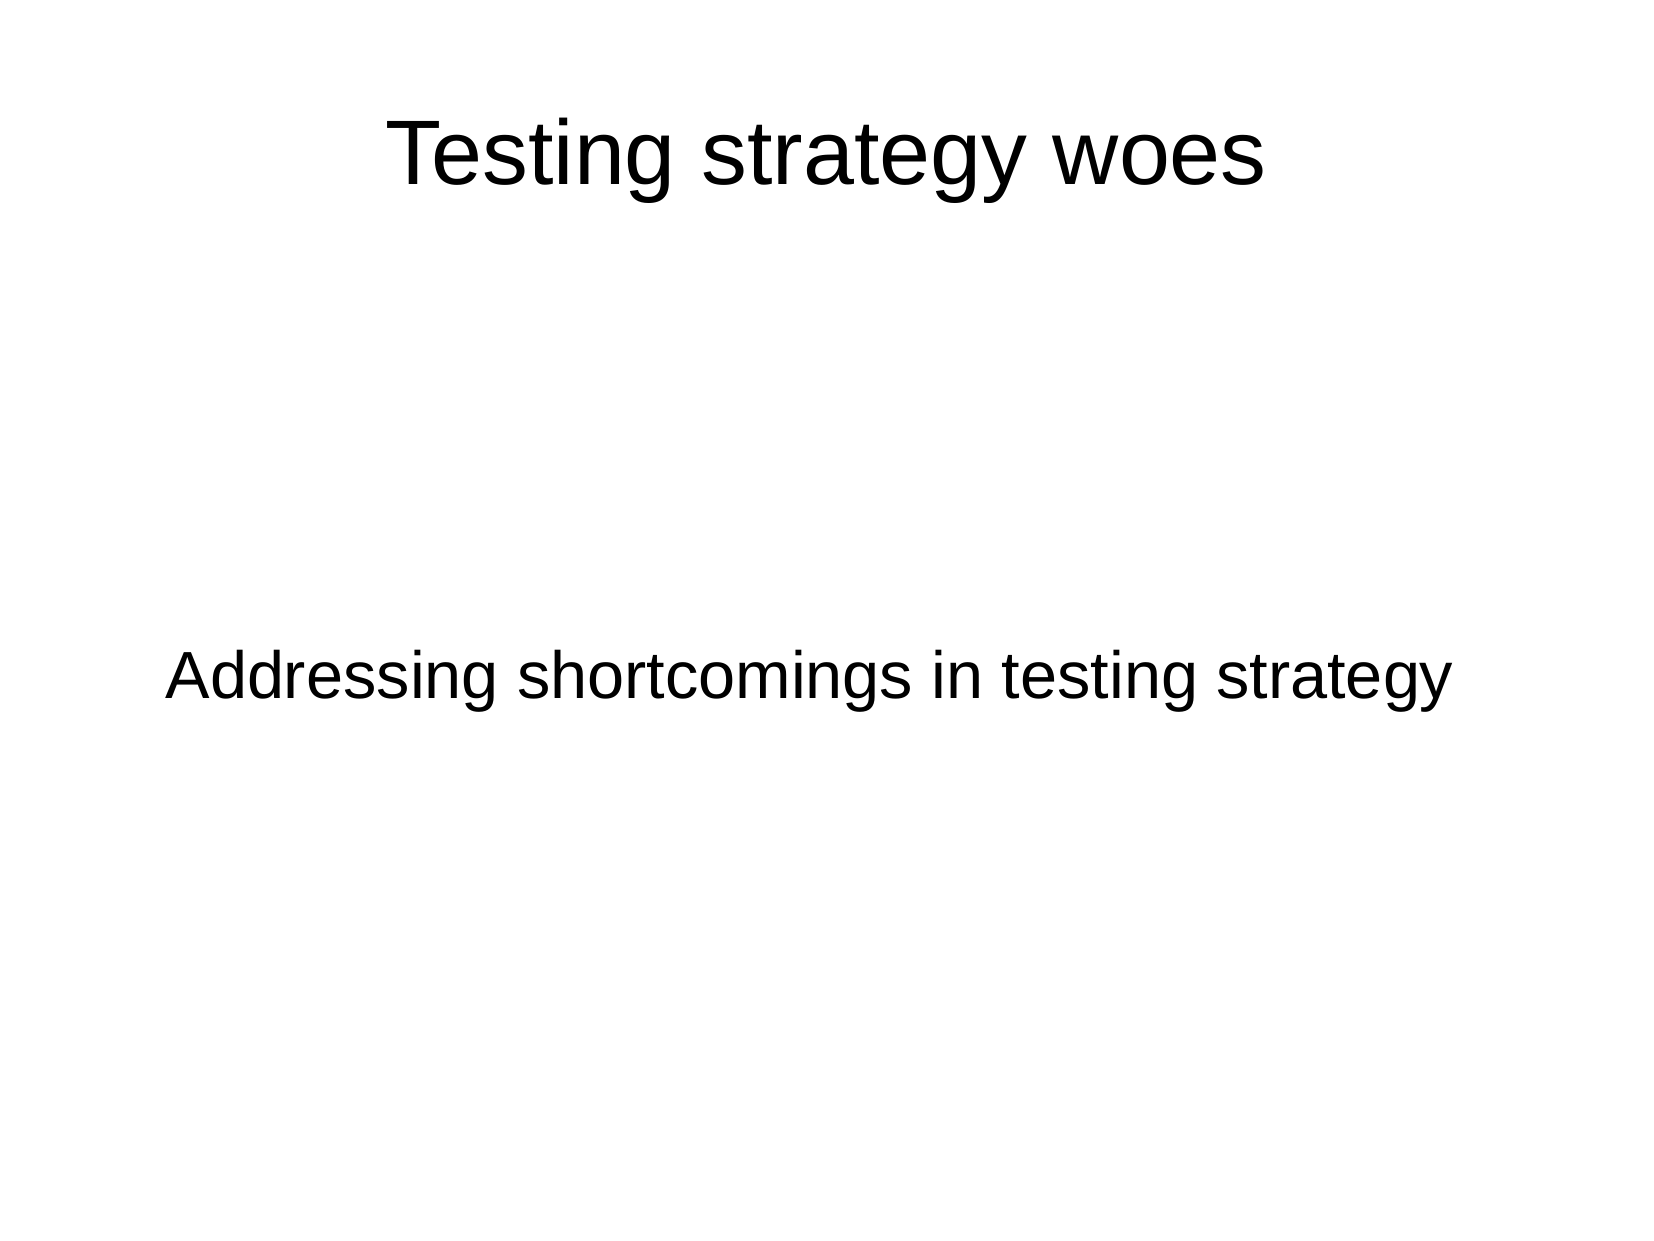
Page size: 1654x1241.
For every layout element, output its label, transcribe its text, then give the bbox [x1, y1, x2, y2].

title Testing strategy woes [82, 49, 1571, 257]
subtitle Addressing shortcomings in testing strategy [82, 315, 1538, 1036]
